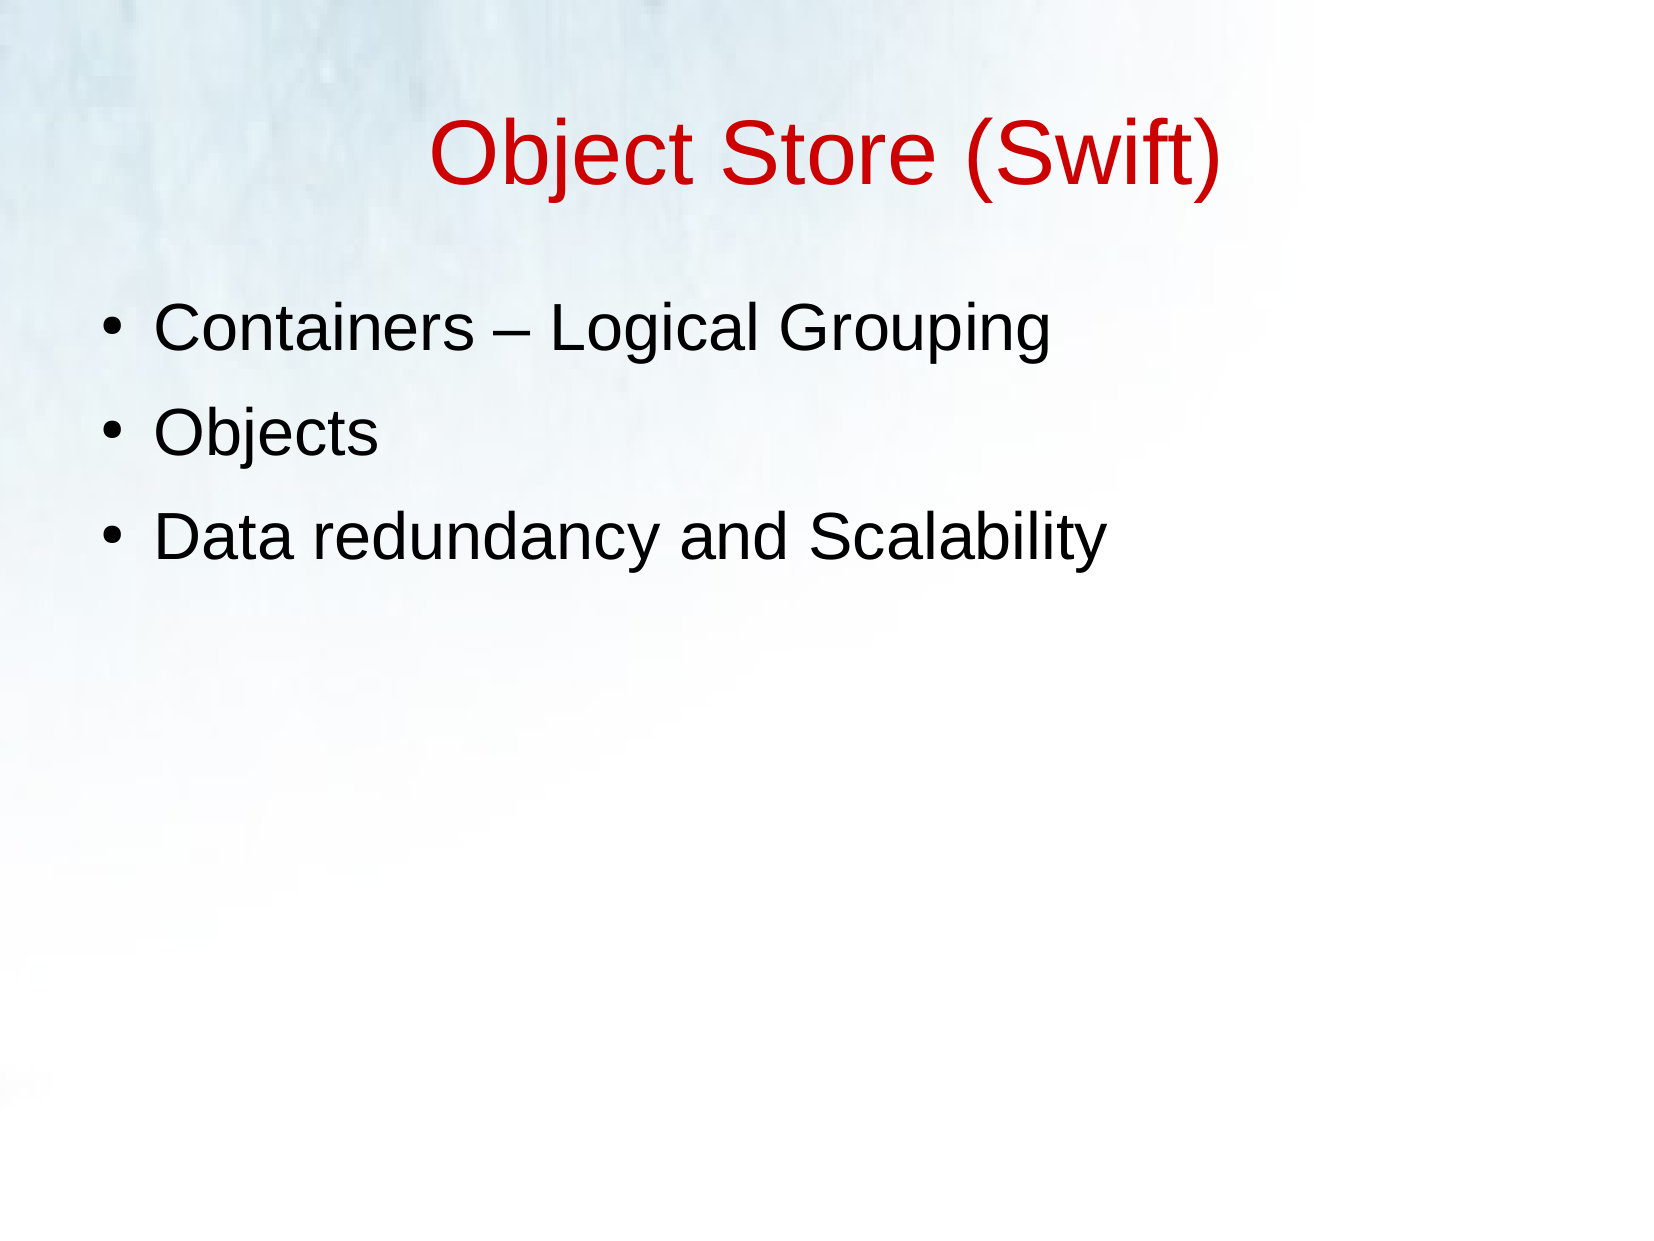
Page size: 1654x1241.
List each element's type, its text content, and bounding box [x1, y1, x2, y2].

picture [0, 0, 1654, 1241]
list Containers – Logical Grouping Objects Data redundancy and Scalability [82, 290, 1571, 1010]
title Object Store (Swift) [82, 49, 1571, 257]
